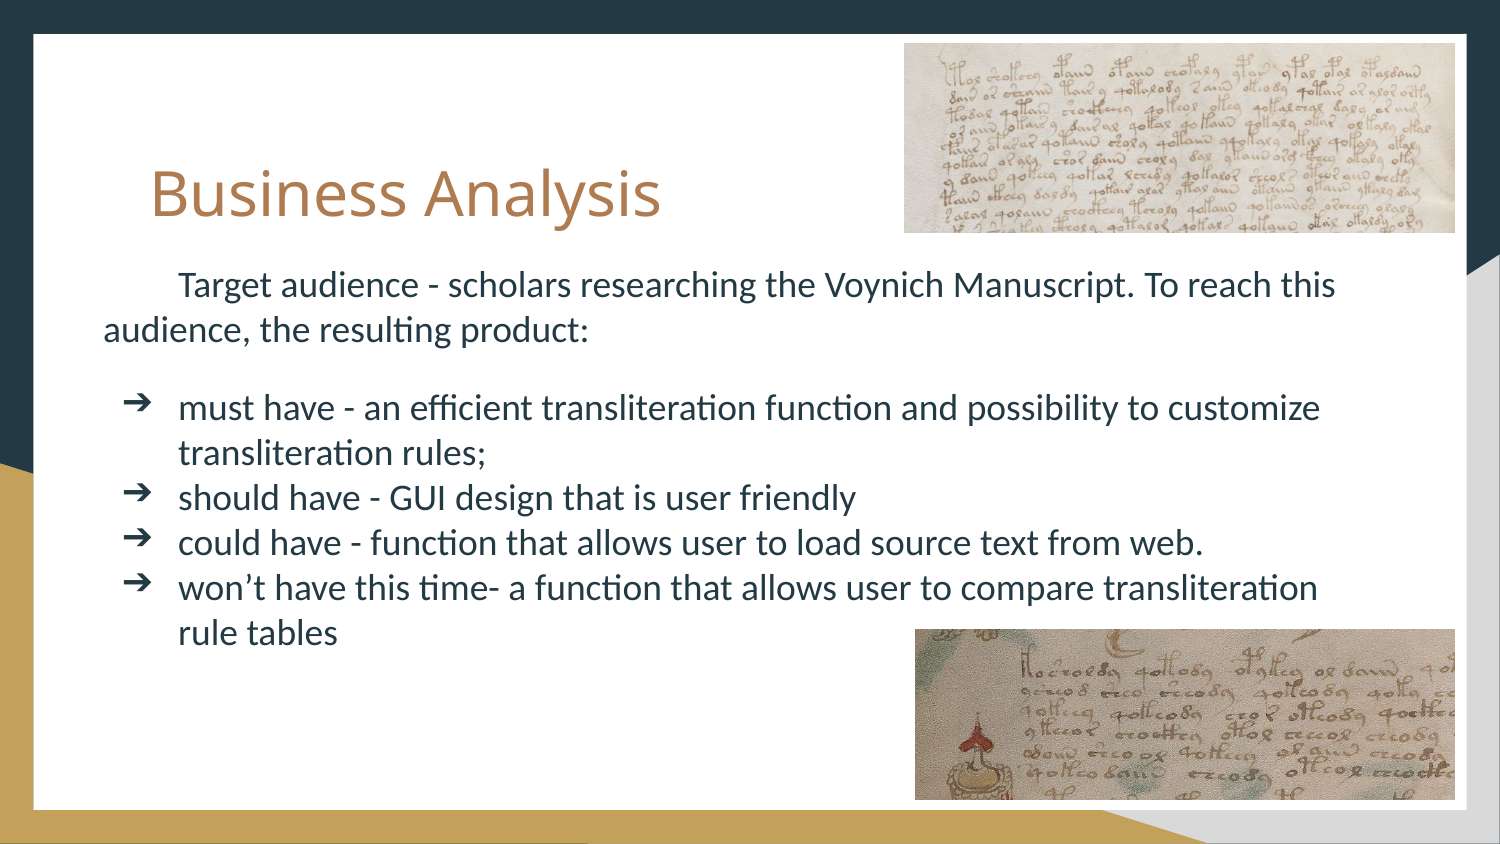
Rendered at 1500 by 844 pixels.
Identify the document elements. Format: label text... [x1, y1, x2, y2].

list Target audience - scholars researching the Voynich Manuscript. To reach this audience, the resulting product: must have - an efficient transliteration function and possibility to customize transliteration rules; should have - GUI design that is user friendly could have - function that allows user to load source text from web. won’t have this time- a function that allows user to compare transliteration rule tables [88, 244, 1366, 724]
title Business Analysis [134, 138, 1366, 244]
picture [904, 43, 1455, 233]
picture [915, 629, 1455, 801]
